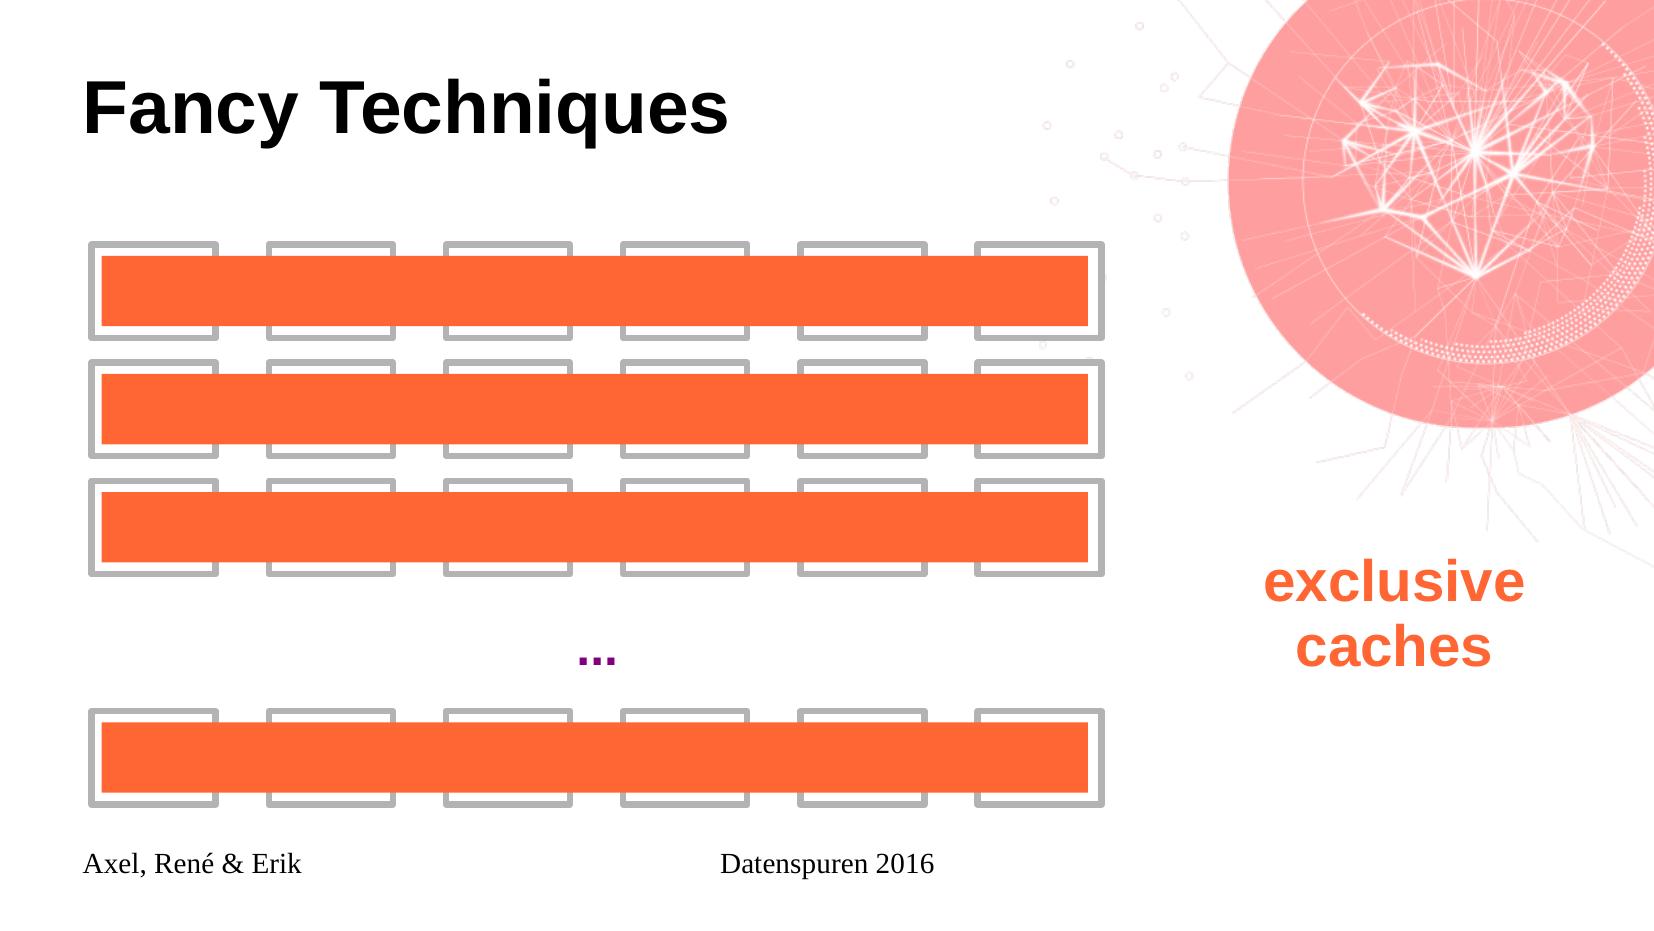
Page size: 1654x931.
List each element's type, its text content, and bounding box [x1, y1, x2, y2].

text_box [91, 480, 1102, 575]
title Fancy Techniques [82, 65, 1571, 150]
text_box [91, 362, 1102, 457]
text_box [91, 711, 1102, 805]
text_box [91, 244, 1102, 338]
text_box ... [561, 613, 634, 684]
list exclusive caches [1246, 548, 1543, 738]
